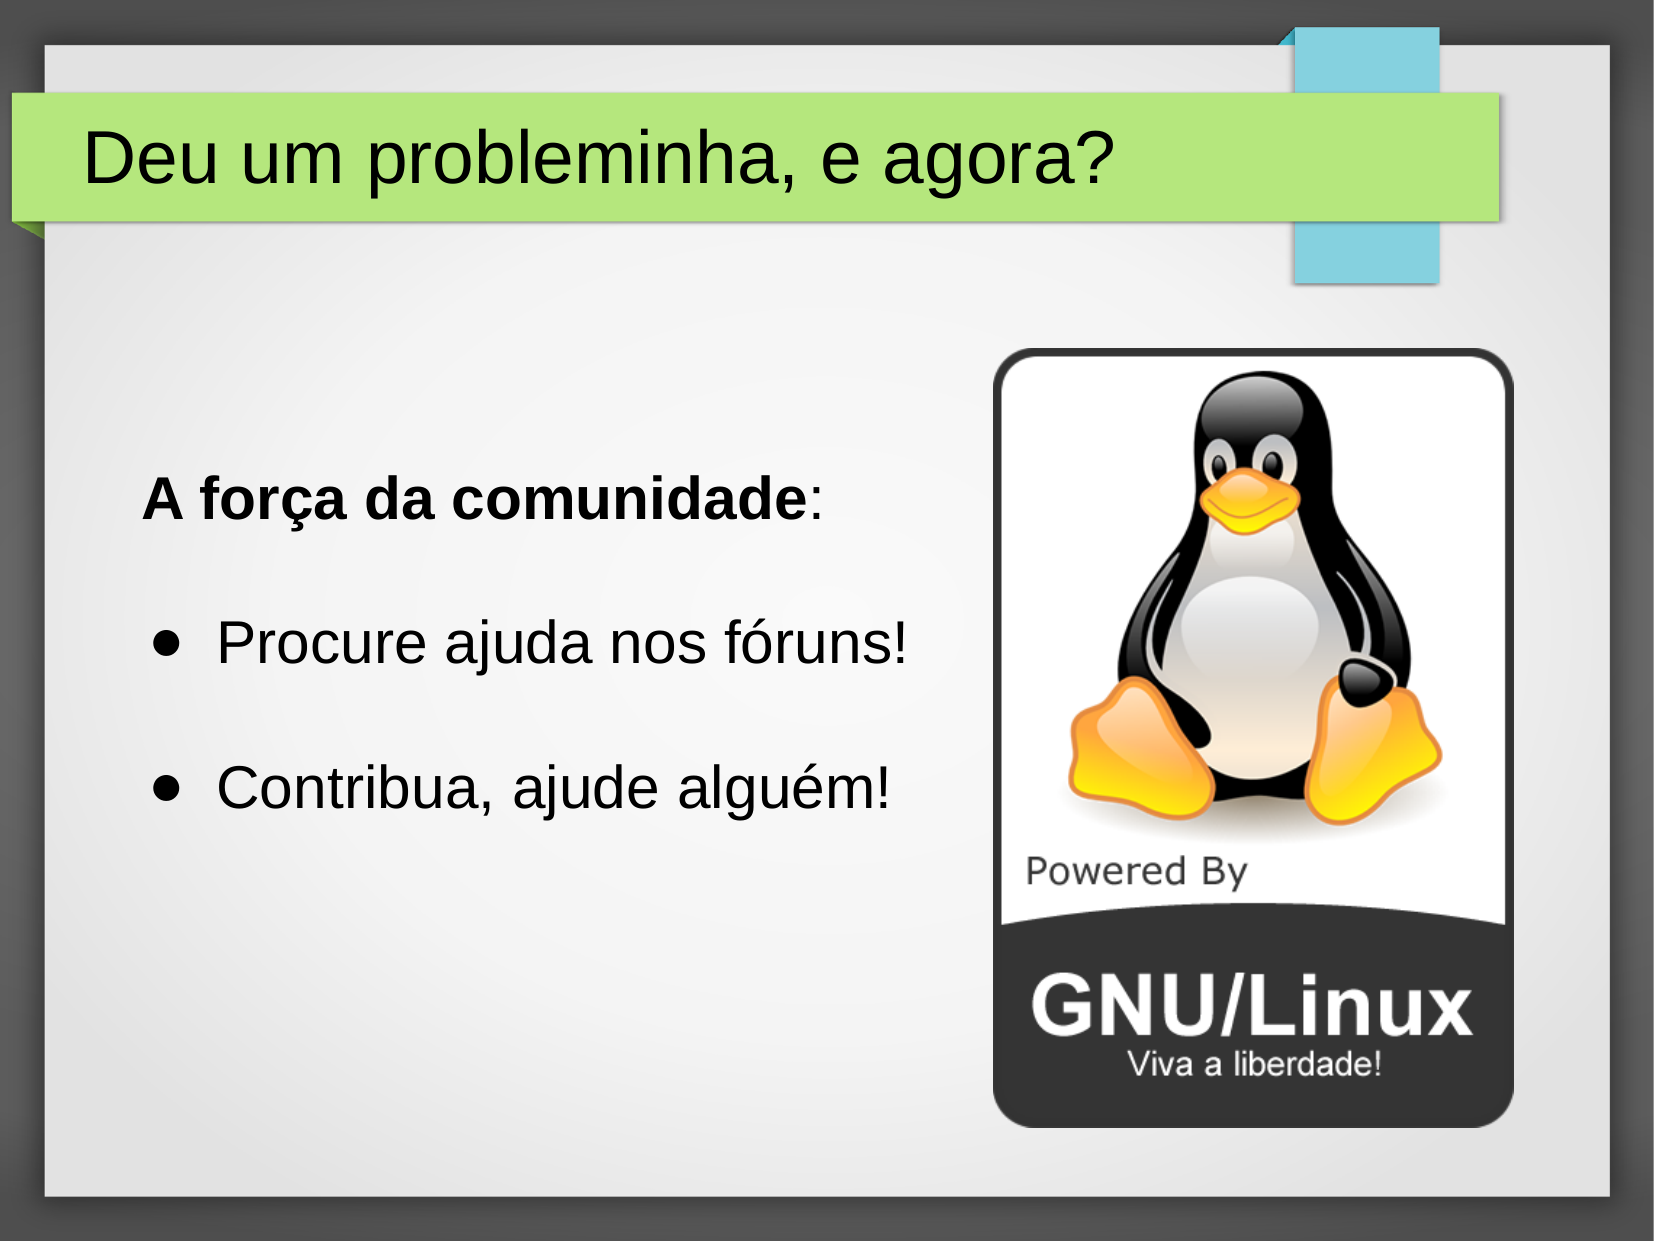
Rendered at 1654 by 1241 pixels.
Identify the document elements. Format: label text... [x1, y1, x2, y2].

picture [0, 0, 1654, 1241]
list A força da comunidade: Procure ajuda nos fóruns! Contribua, ajude alguém! [141, 458, 993, 944]
title Deu um probleminha, e agora? [82, 94, 1264, 213]
